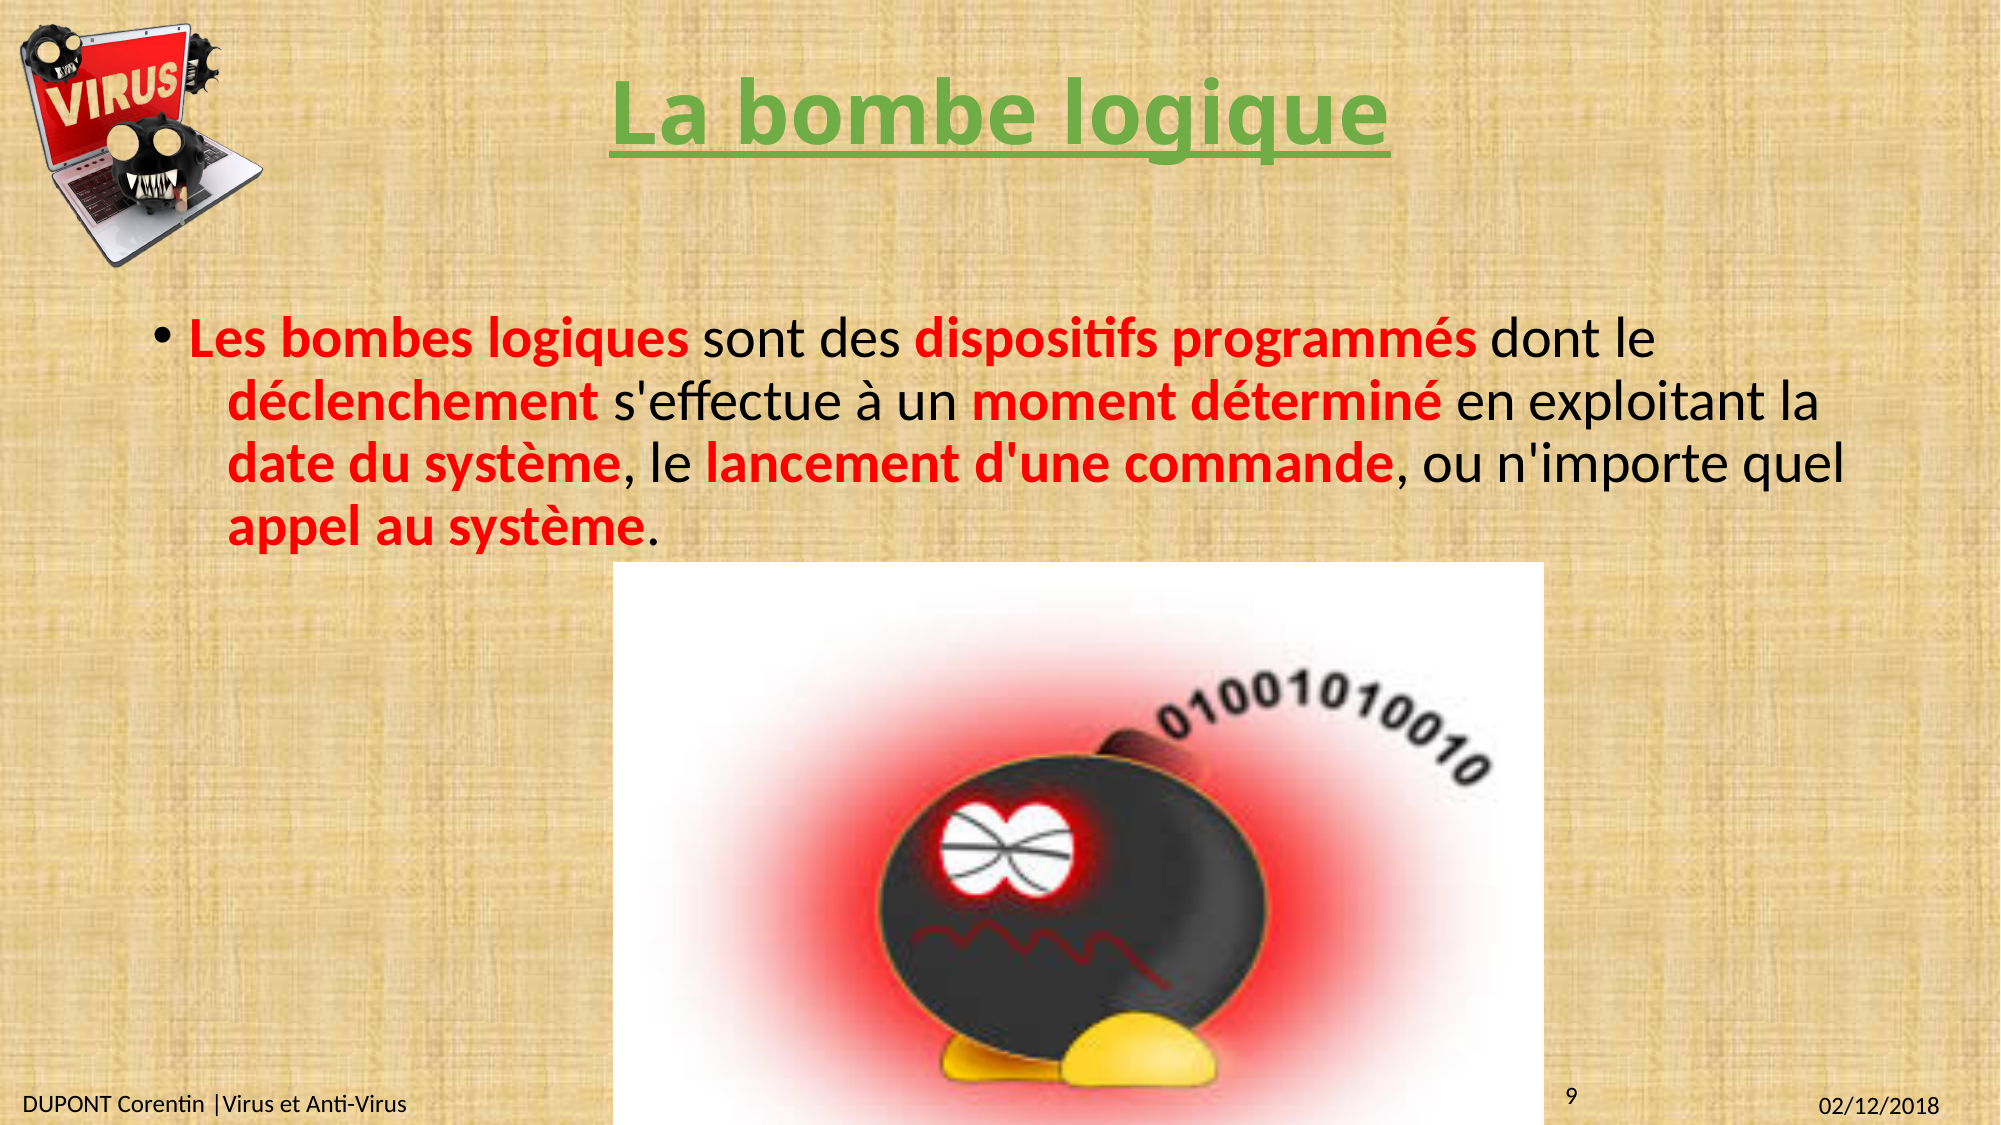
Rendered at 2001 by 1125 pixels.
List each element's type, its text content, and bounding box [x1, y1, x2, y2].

list Les bombes logiques sont des dispositifs programmés dont le déclenchement s'effectue à un moment déterminé en exploitant la date du système, le lancement d'une commande, ou n'importe quel appel au système. [137, 299, 1863, 1014]
text_box DUPONT Corentin |Virus et Anti-Virus [0, 1072, 553, 1125]
title La bombe logique [431, 59, 1863, 278]
picture [613, 562, 1544, 1125]
text_box [1550, 1065, 2000, 1125]
picture [0, 0, 431, 431]
text_box 02/12/2018 [1803, 1074, 2000, 1125]
